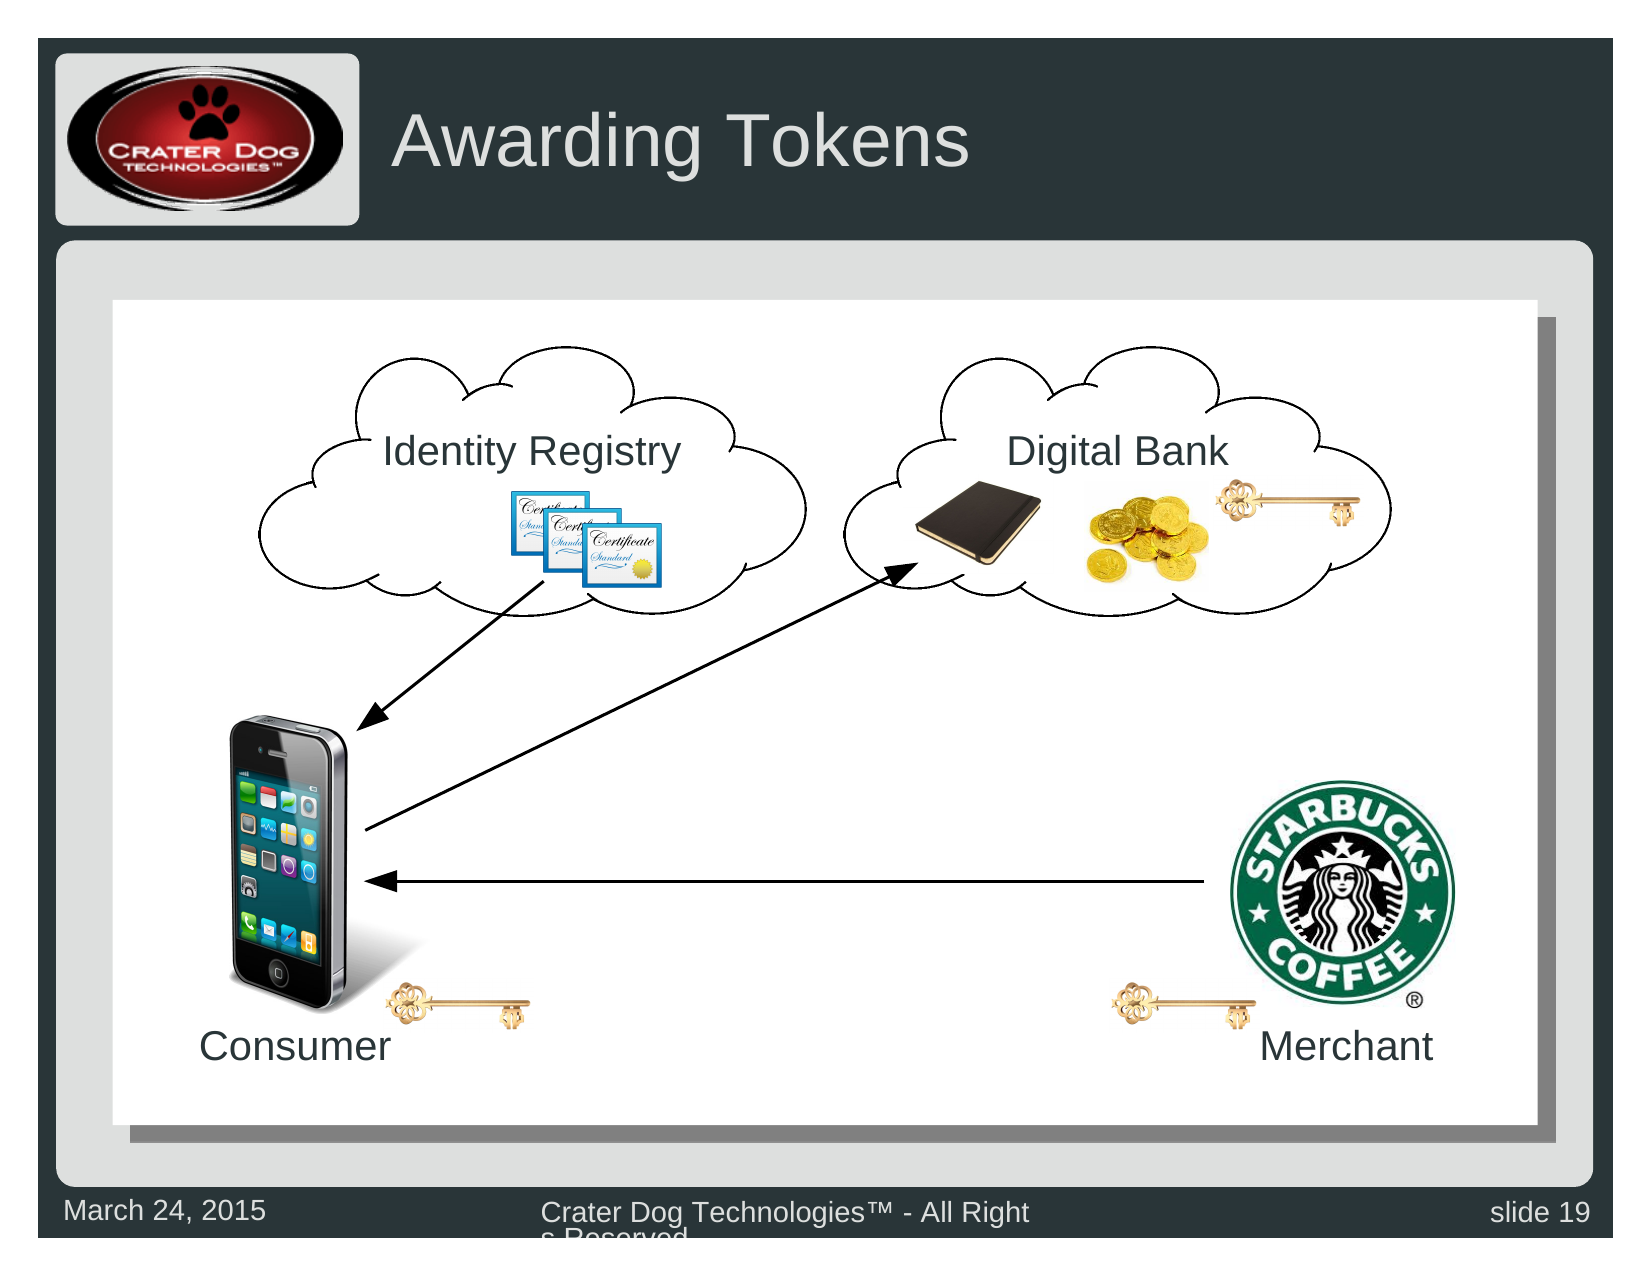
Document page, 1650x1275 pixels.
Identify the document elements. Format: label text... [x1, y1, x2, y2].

picture [843, 345, 1392, 619]
text_box [112, 299, 1538, 1126]
picture [67, 66, 343, 211]
picture [258, 345, 807, 619]
text_box Merchant [1259, 1023, 1434, 1070]
picture [1109, 780, 1456, 1033]
picture [229, 714, 534, 1033]
title Awarding Tokens [391, 55, 1572, 224]
text_box Consumer [199, 1023, 392, 1070]
